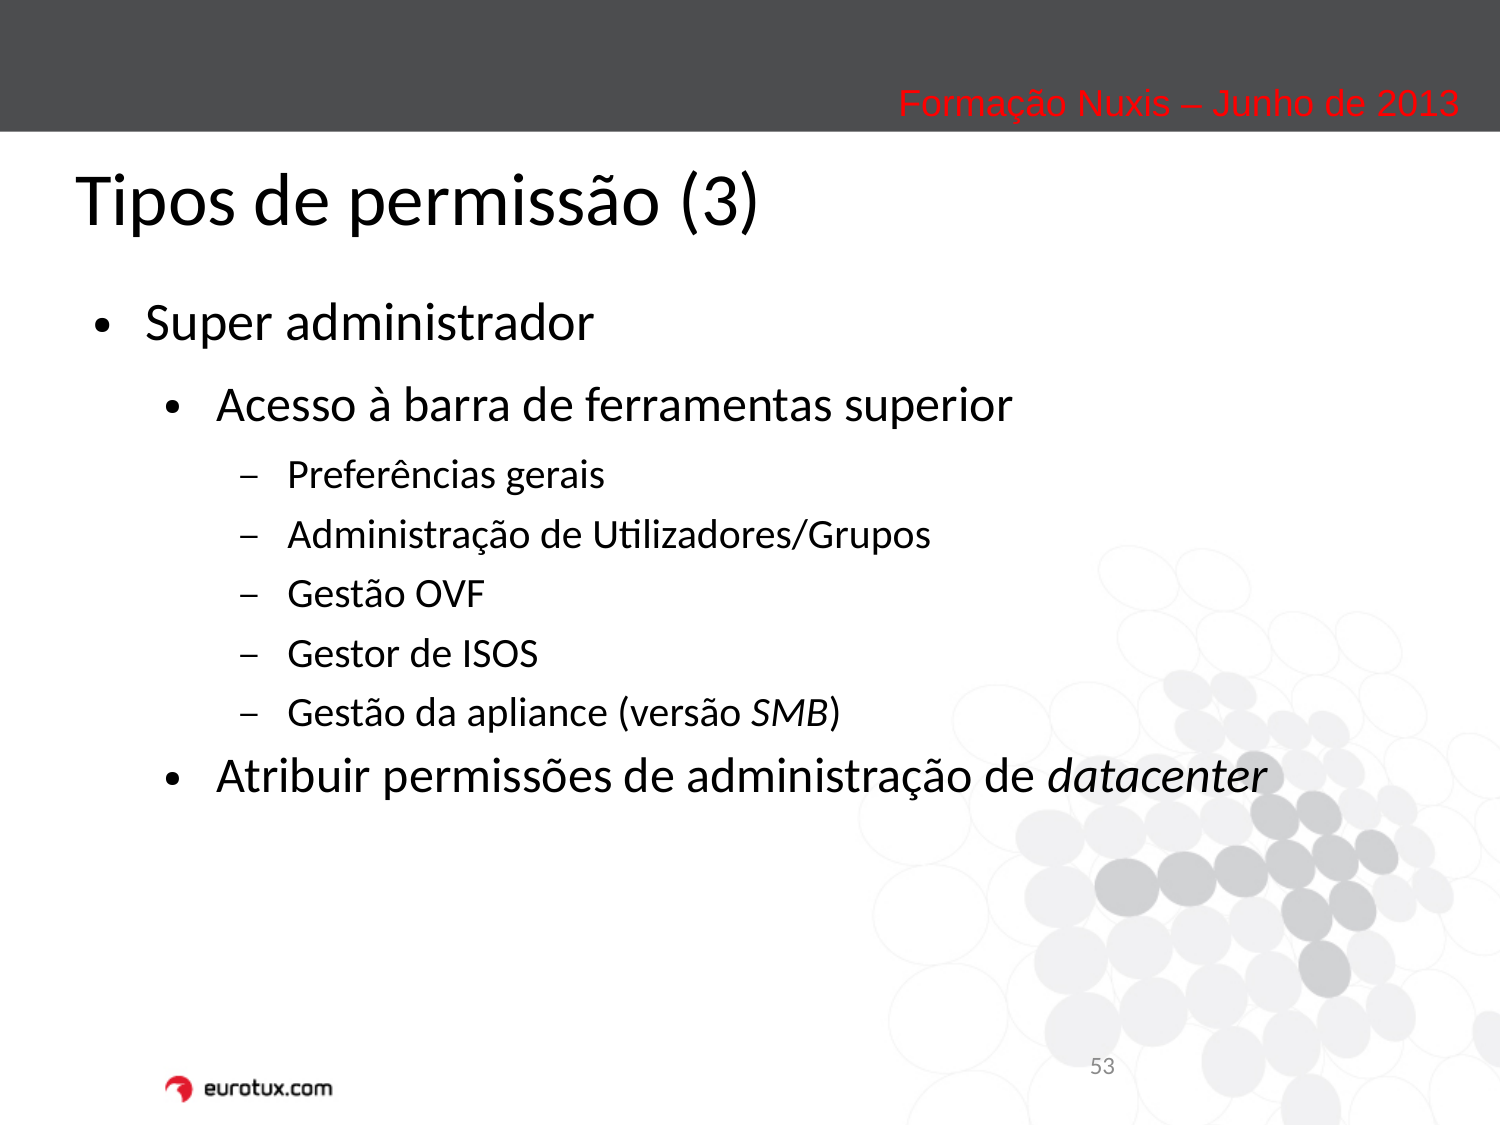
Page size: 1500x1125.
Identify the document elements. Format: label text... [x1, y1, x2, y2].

picture [0, 0, 1500, 1125]
list Super administrador Acesso à barra de ferramentas superior Preferências gerais Administração de Utilizadores/Grupos Gestão OVF Gestor de ISOS Gestão da apliance (versão SMB) Atribuir permissões de administração de datacenter [75, 299, 1425, 953]
title Tipos de permissão (3) [75, 112, 1425, 299]
